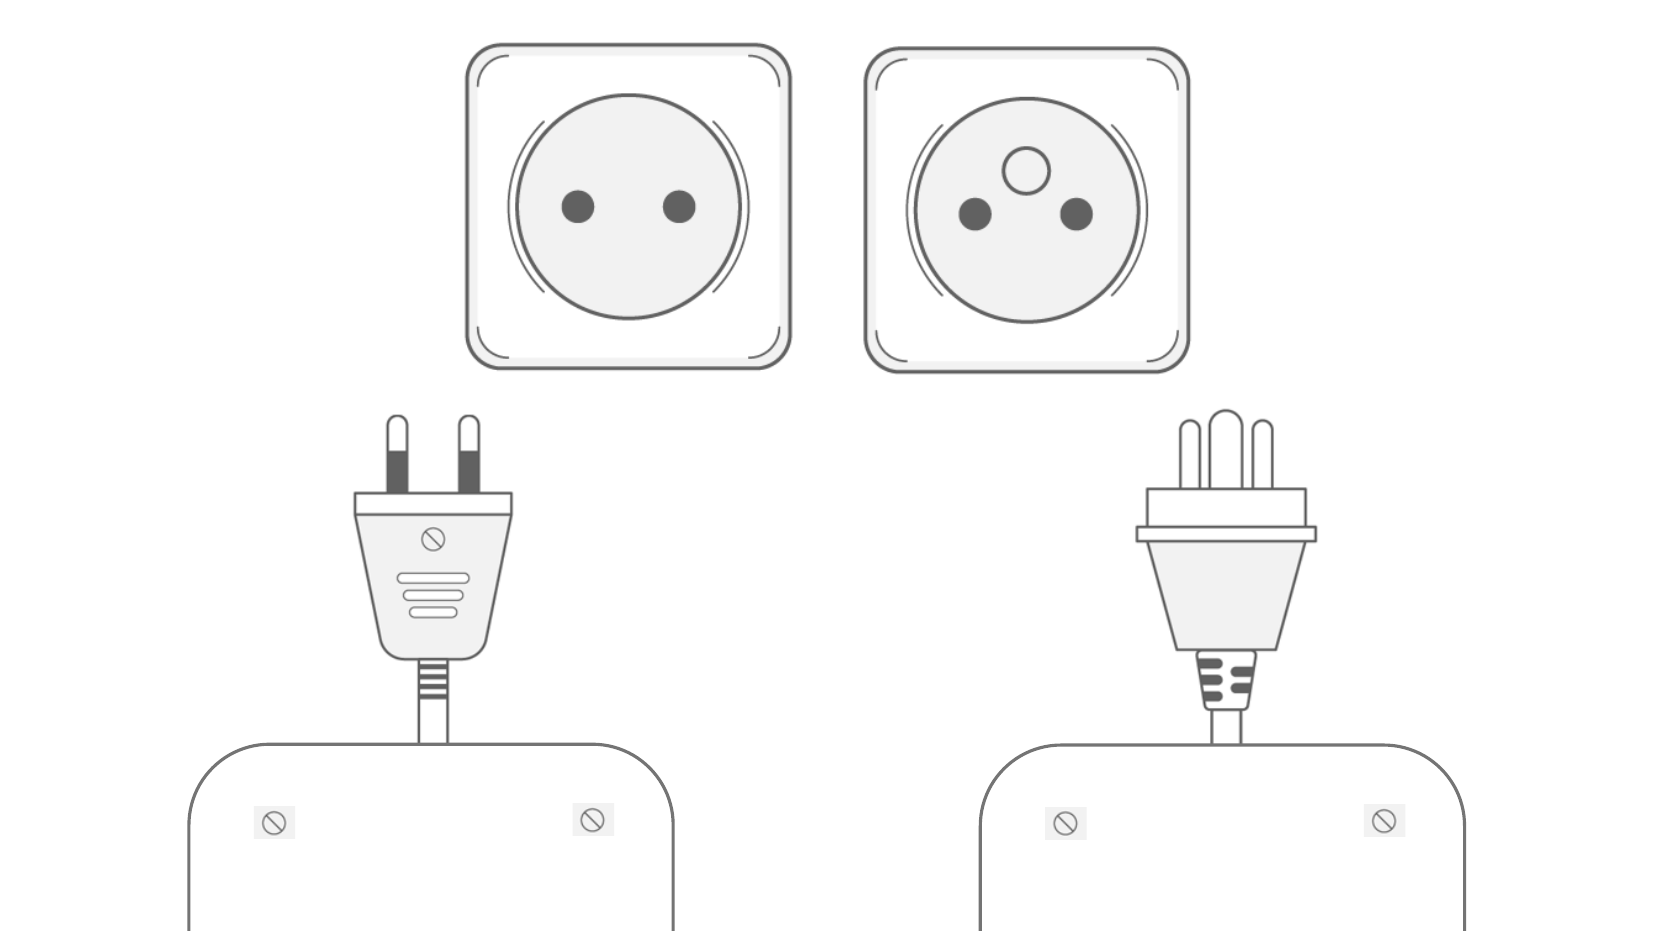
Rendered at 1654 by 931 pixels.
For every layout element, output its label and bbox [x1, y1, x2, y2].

picture [1045, 807, 1087, 840]
text_box [188, 744, 674, 931]
picture [838, 23, 1329, 745]
picture [1363, 804, 1406, 837]
picture [572, 803, 615, 836]
picture [336, 389, 526, 744]
picture [253, 806, 296, 839]
text_box [980, 745, 1465, 931]
picture [437, 29, 816, 384]
